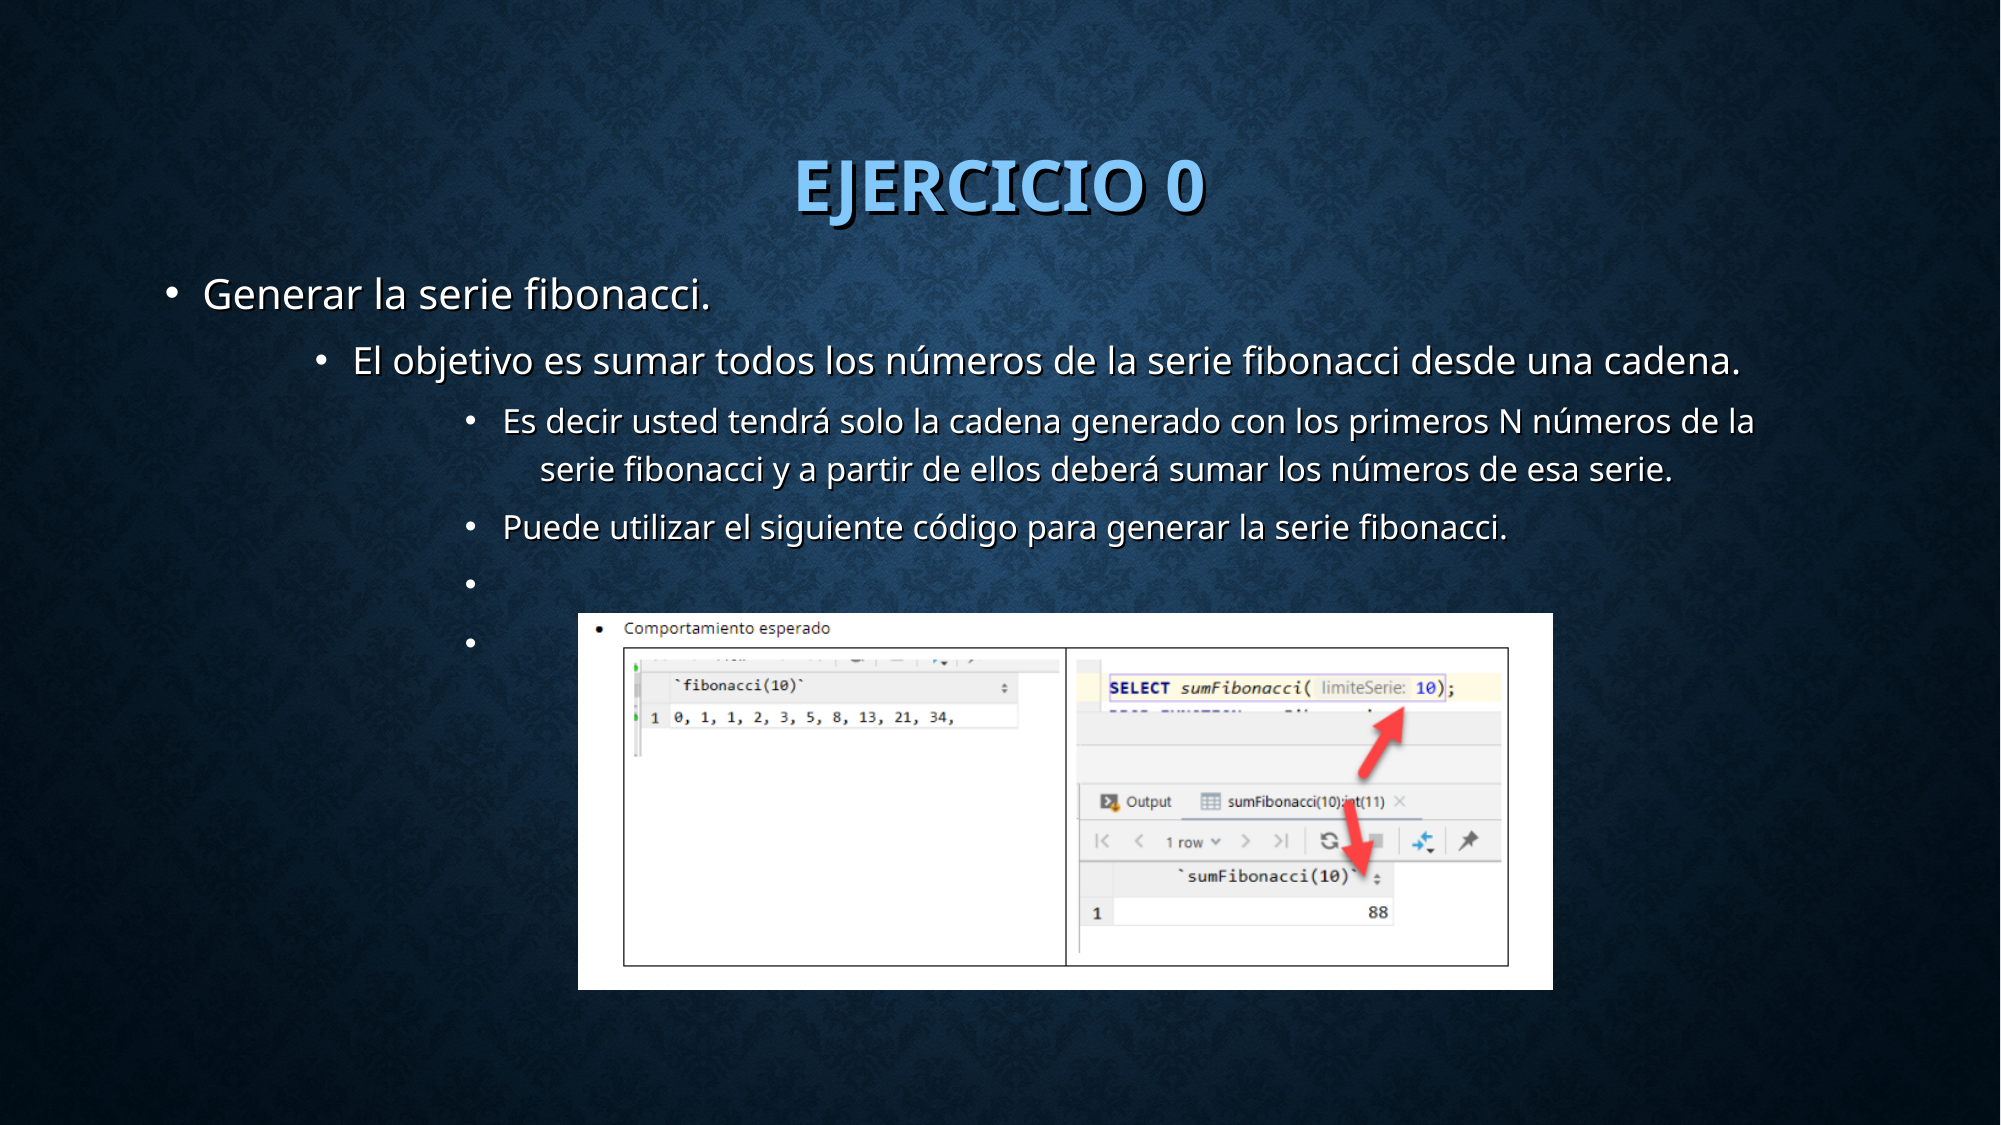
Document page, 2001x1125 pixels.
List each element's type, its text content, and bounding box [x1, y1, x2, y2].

title Ejercicio 0 [149, 99, 1849, 249]
list Generar la serie fibonacci. El objetivo es sumar todos los números de la serie fibonacci desde una cadena. Es decir usted tendrá solo la cadena generado con los primeros N números de la serie fibonacci y a partir de ellos deberá sumar los números de esa serie. Puede utilizar el siguiente código para generar la serie fibonacci. [149, 249, 1849, 1072]
picture [578, 613, 1553, 990]
